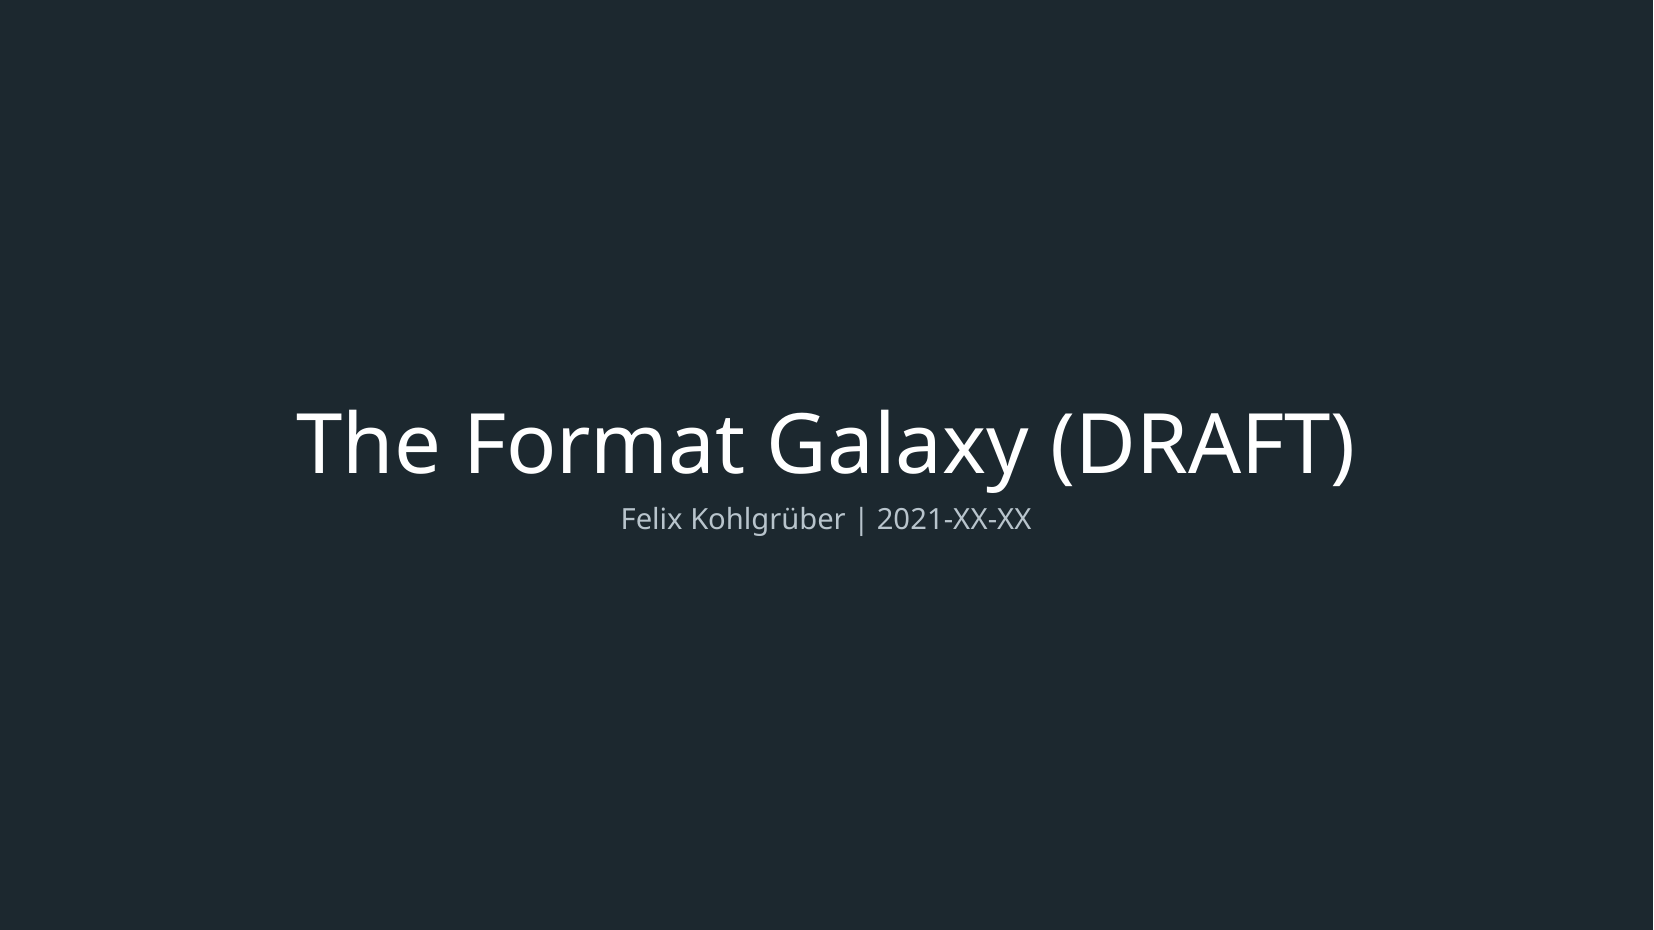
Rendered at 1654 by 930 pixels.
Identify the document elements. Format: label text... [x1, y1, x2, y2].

text_box The Format Galaxy (DRAFT) Felix Kohlgrüber | 2021-XX-XX [82, 37, 1571, 886]
